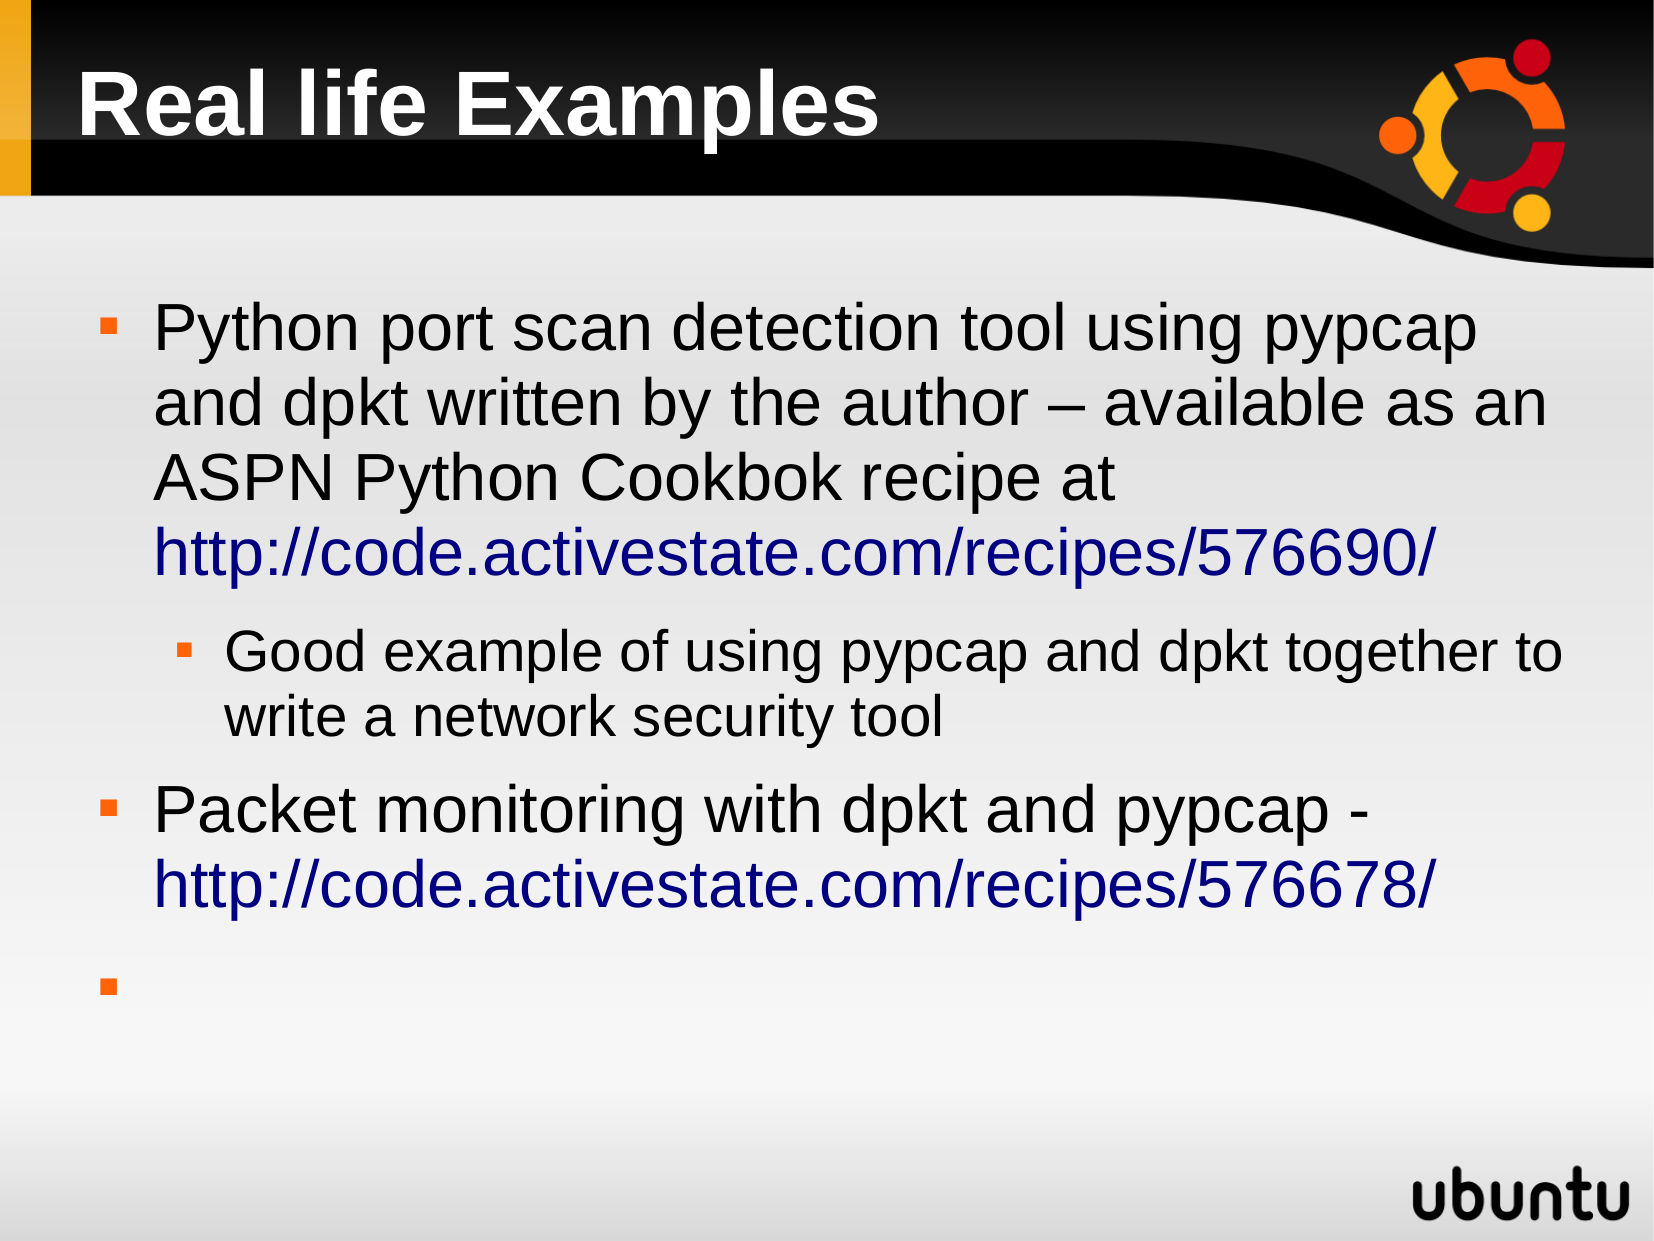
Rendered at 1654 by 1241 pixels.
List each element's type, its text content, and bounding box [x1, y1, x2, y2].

picture [0, 0, 1654, 1241]
title Real life Examples [76, 7, 1565, 200]
list Python port scan detection tool using pypcap and dpkt written by the author – available as an ASPN Python Cookbok recipe at http://code.activestate.com/recipes/576690/ Good example of using pypcap and dpkt together to write a network security tool Packet monitoring with dpkt and pypcap - http://code.activestate.com/recipes/576678/ [82, 290, 1571, 1094]
